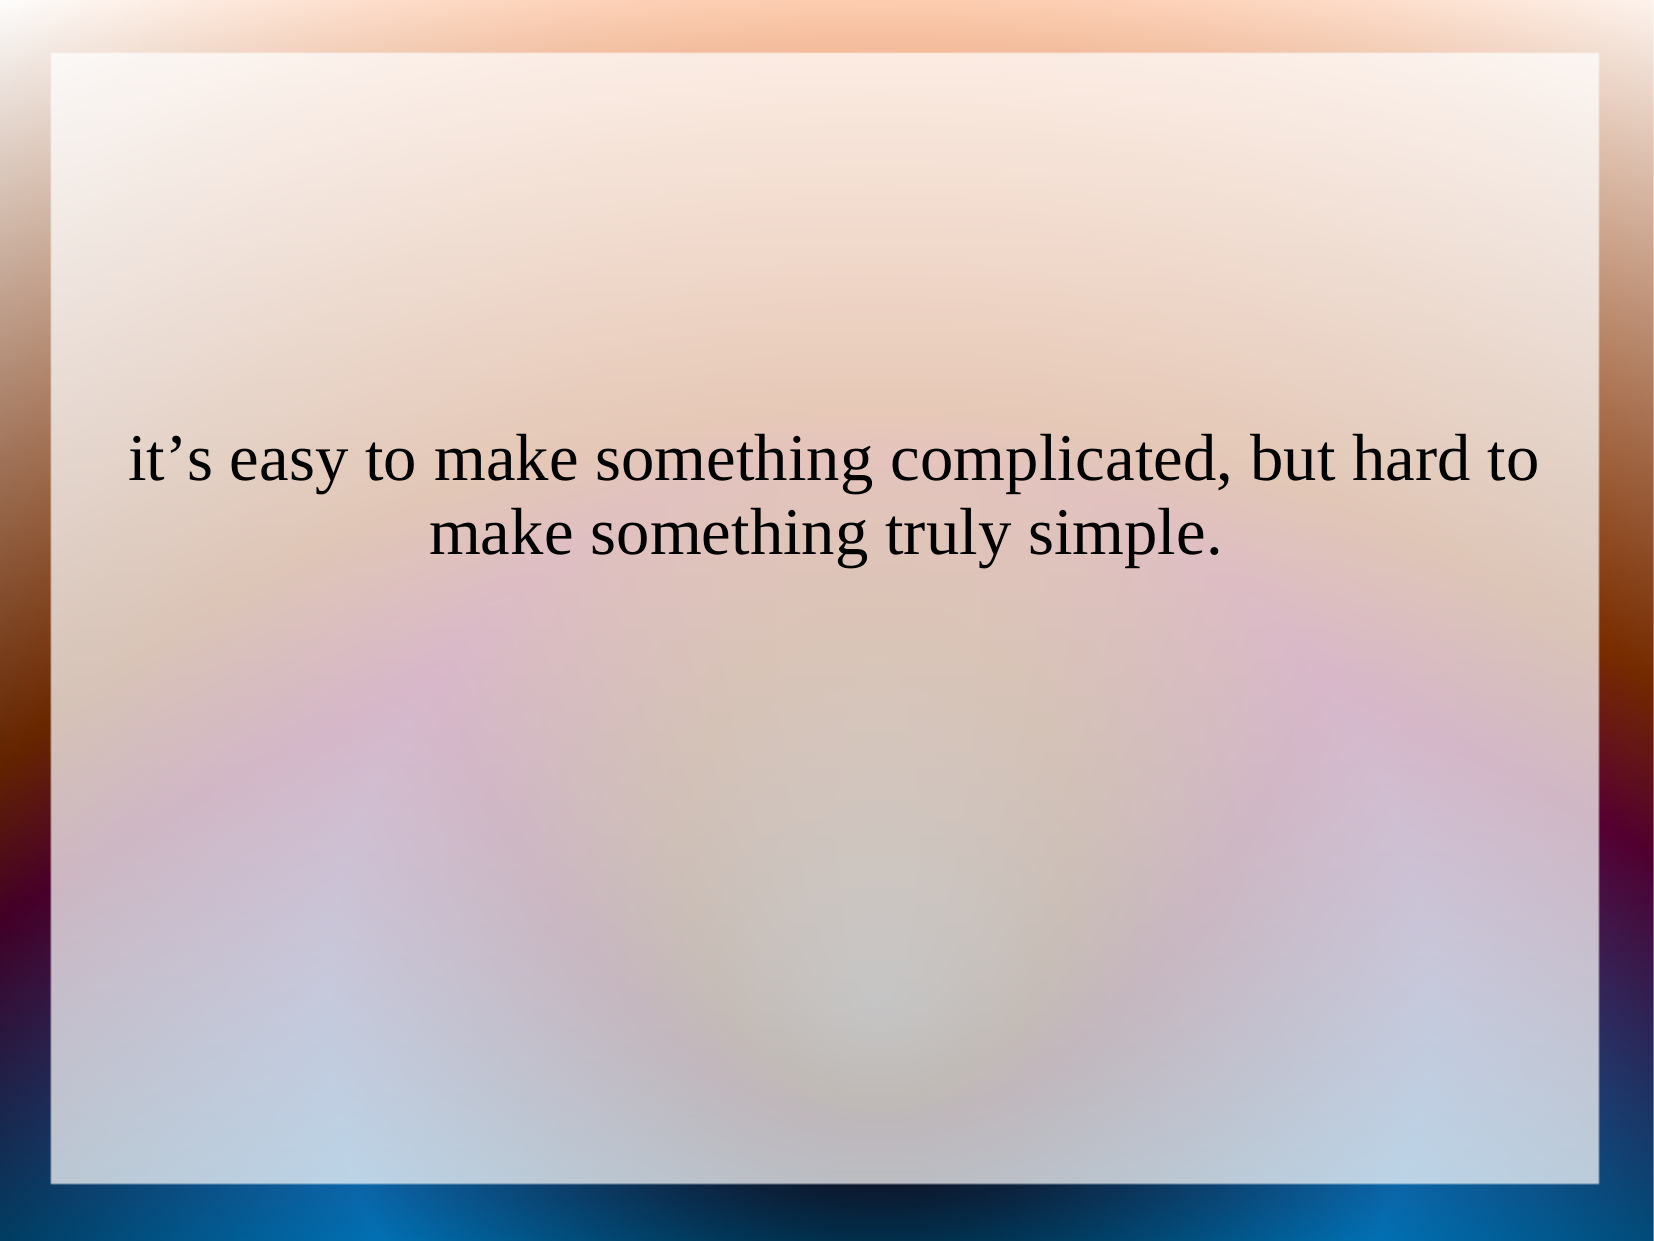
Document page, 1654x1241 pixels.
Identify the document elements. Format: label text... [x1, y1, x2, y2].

picture [0, 0, 1654, 1241]
subtitle it’s easy to make something complicated, but hard to make something truly simple. [82, 55, 1571, 1010]
